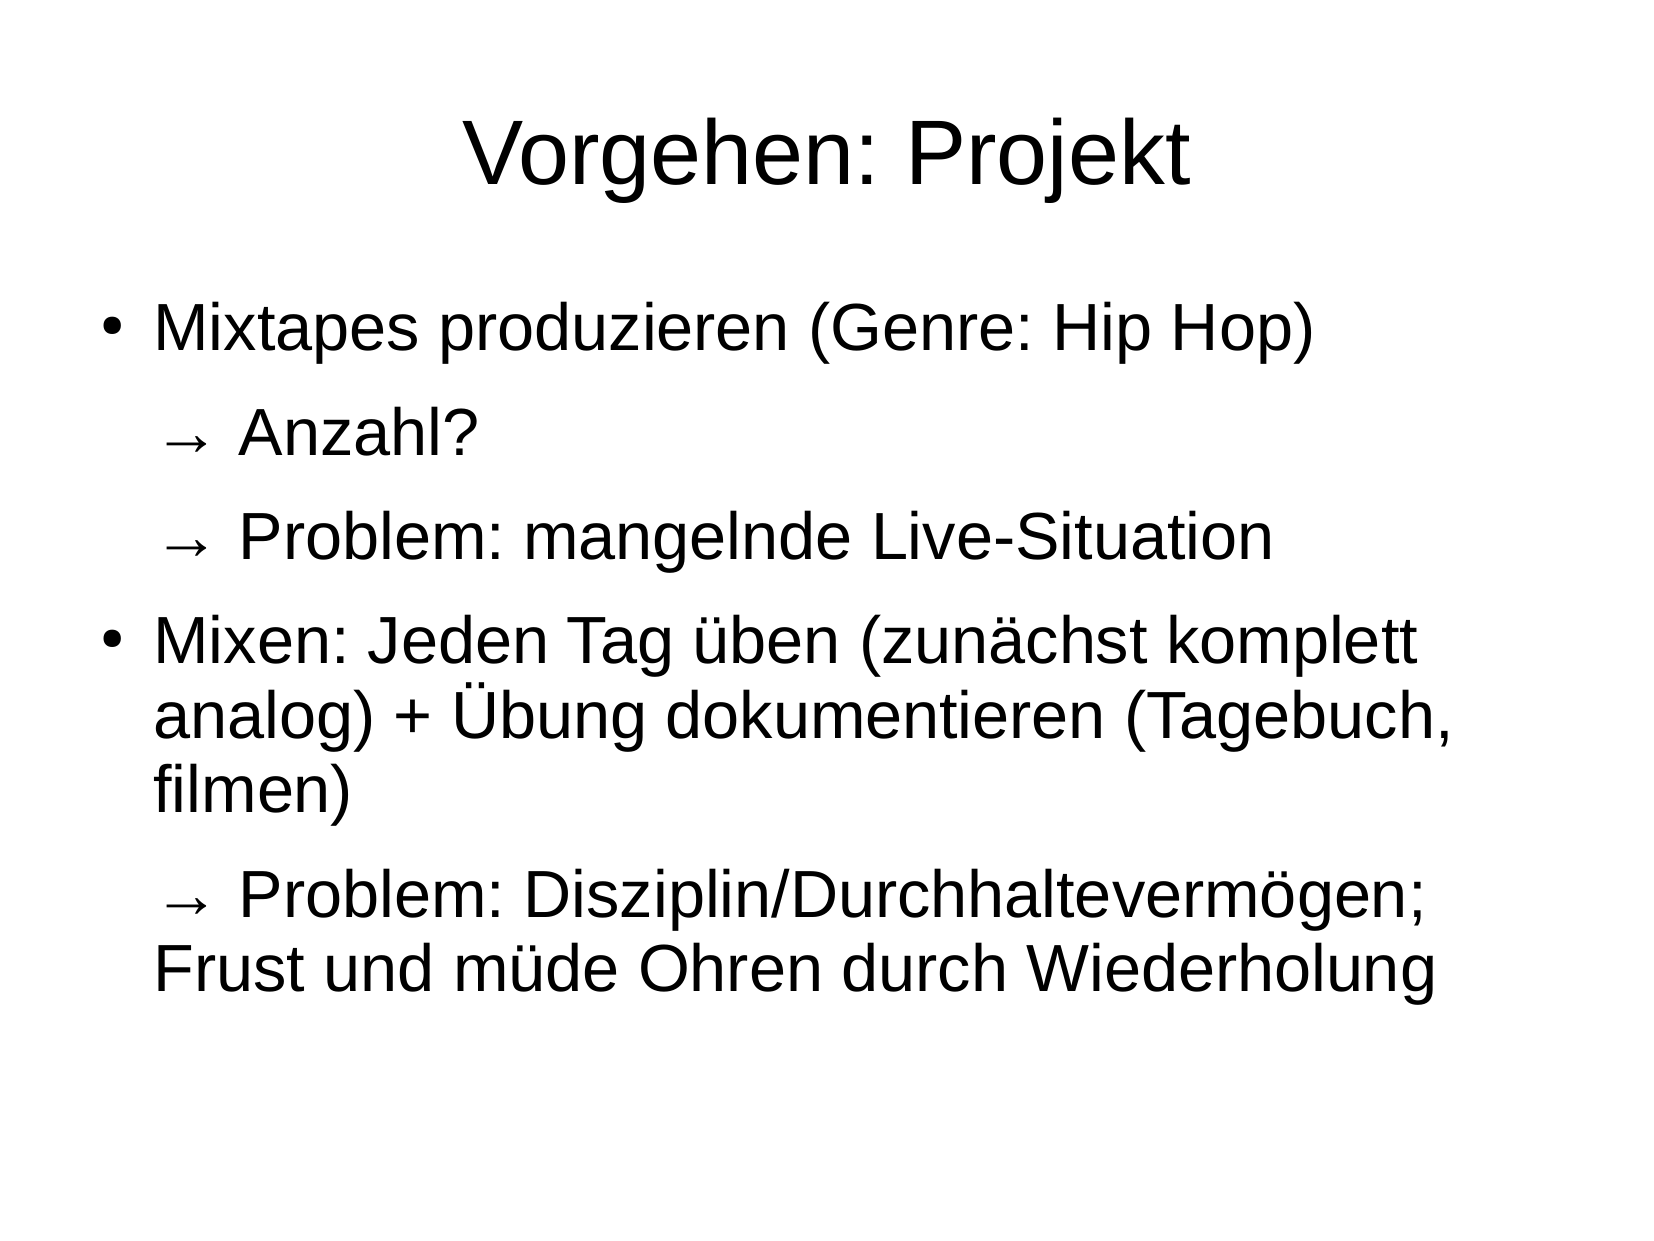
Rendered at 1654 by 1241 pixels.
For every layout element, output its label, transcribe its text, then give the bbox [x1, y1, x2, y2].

title Vorgehen: Projekt [82, 49, 1571, 257]
list Mixtapes produzieren (Genre: Hip Hop) → Anzahl? → Problem: mangelnde Live-Situation Mixen: Jeden Tag üben (zunächst komplett analog) + Übung dokumentieren (Tagebuch, filmen) → Problem: Disziplin/Durchhaltevermögen; Frust und müde Ohren durch Wiederholung [82, 290, 1571, 1109]
